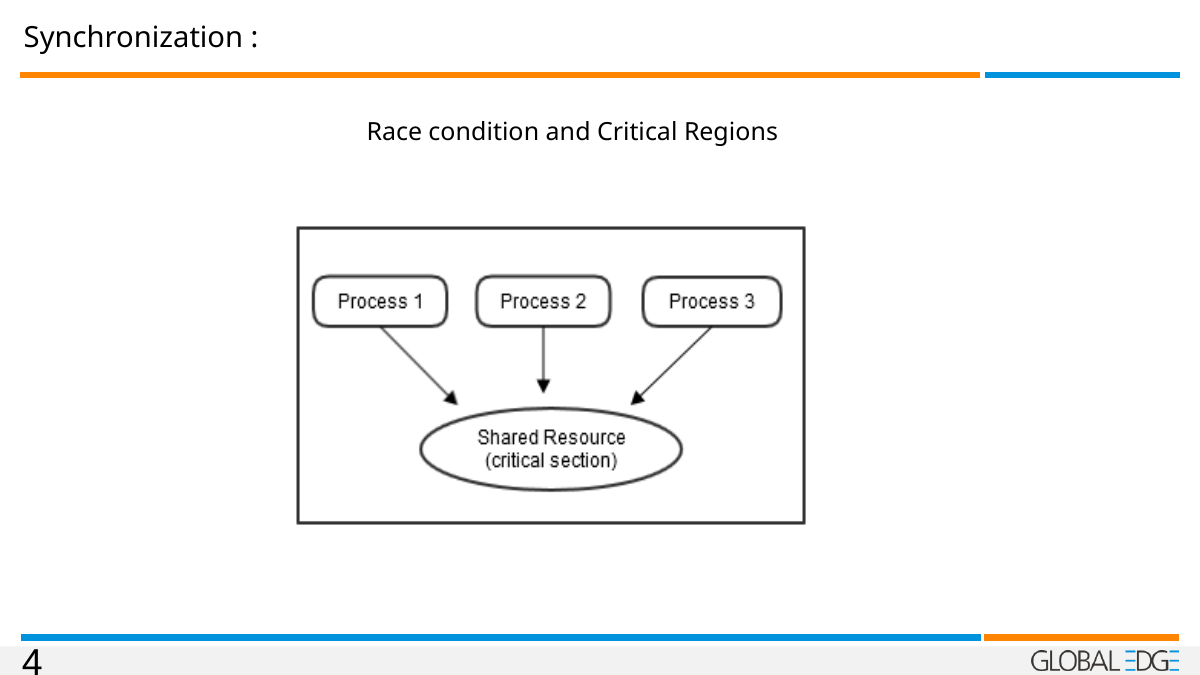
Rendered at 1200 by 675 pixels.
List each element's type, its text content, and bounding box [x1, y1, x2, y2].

text_box Race condition and Critical Regions [59, 105, 1016, 180]
picture [283, 212, 835, 556]
picture [1031, 650, 1179, 671]
text_box Synchronization : [12, 9, 1088, 63]
